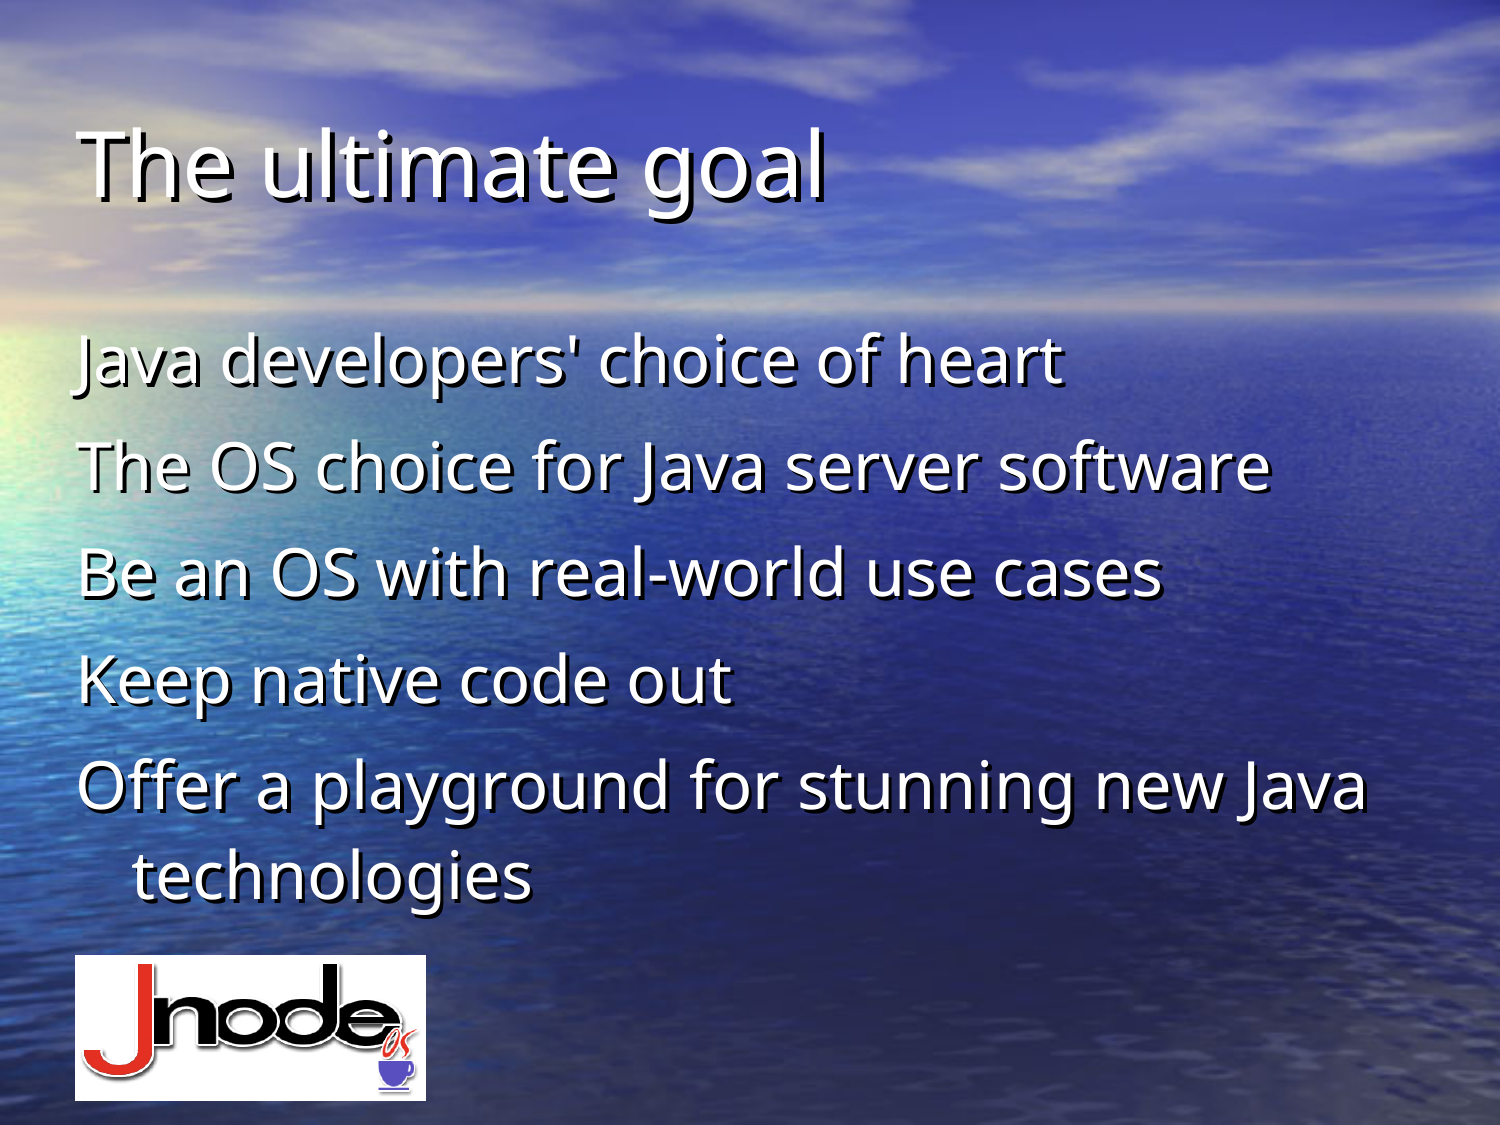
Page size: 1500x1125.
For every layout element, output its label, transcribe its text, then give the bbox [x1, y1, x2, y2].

picture [0, 0, 1500, 1125]
title The ultimate goal [75, 48, 1426, 276]
list Java developers' choice of heart The OS choice for Java server software Be an OS with real-world use cases Keep native code out Offer a playground for stunning new Java technologies [75, 312, 1426, 988]
